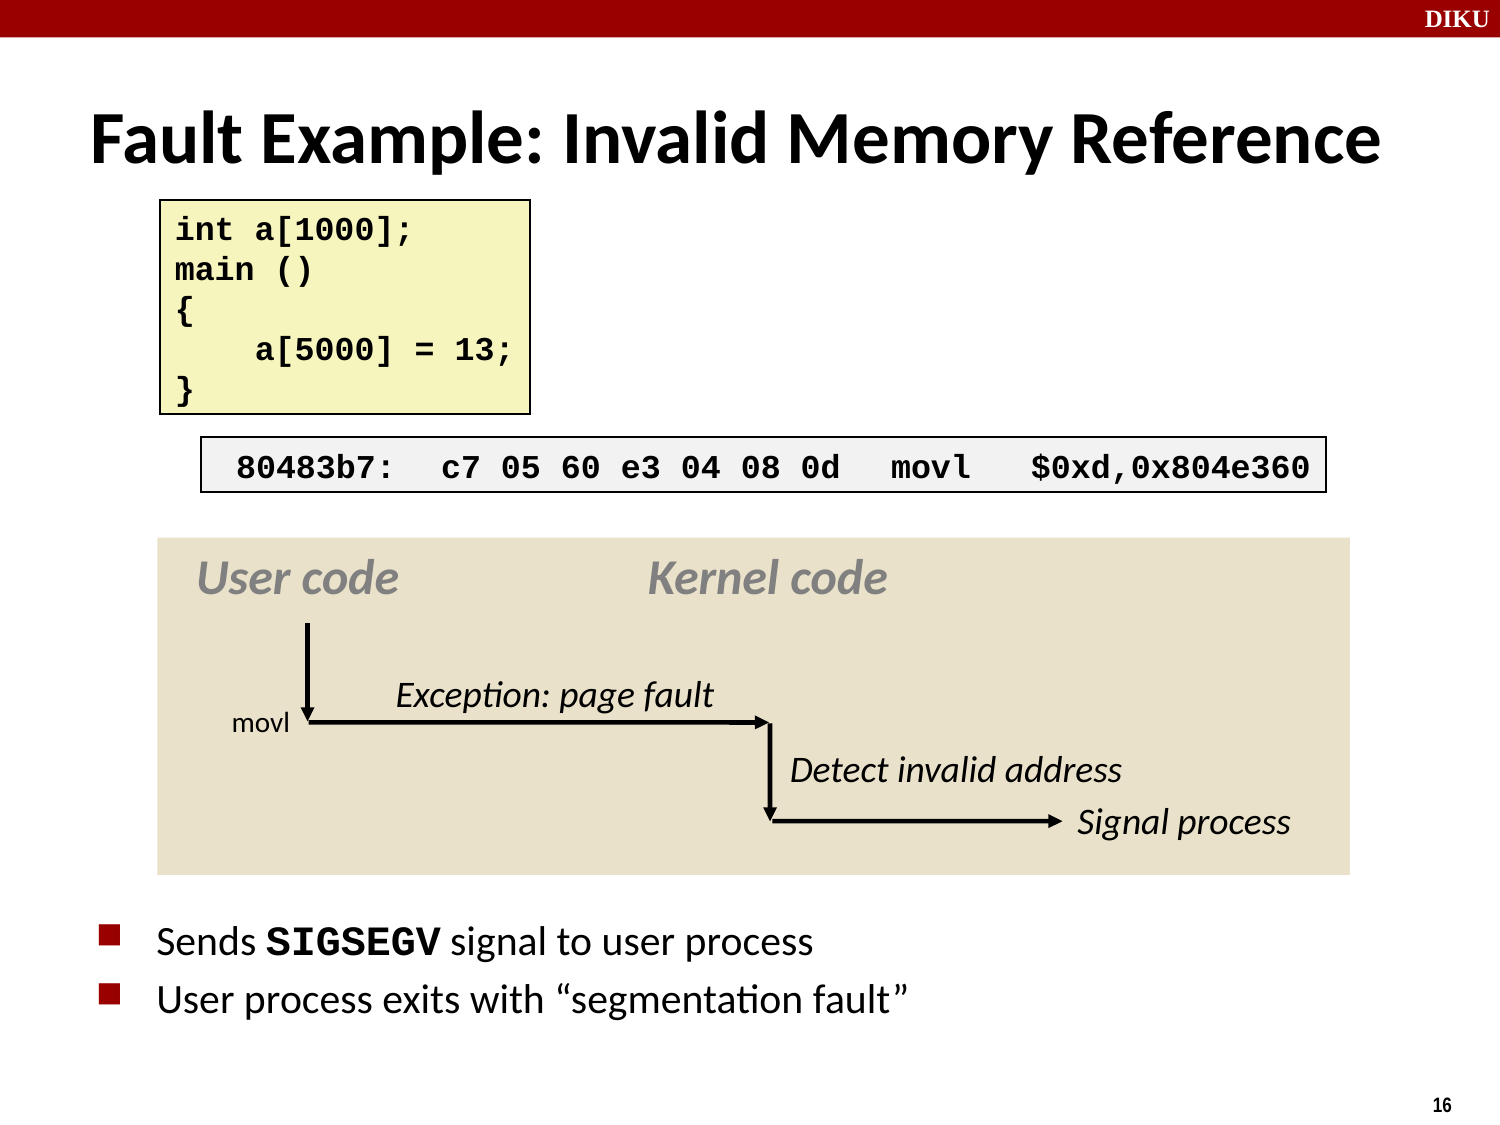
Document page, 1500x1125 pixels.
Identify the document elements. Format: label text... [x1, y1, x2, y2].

text_box 80483b7: c7 05 60 e3 04 08 0d movl $0xd,0x804e360 [201, 437, 1326, 493]
text_box User code [181, 537, 415, 613]
text_box Detect invalid address [774, 737, 1150, 798]
text_box Exception: page fault [380, 662, 730, 723]
text_box Kernel code [633, 537, 904, 613]
text_box [157, 537, 1350, 875]
list Sends SIGSEGV signal to user process User process exits with “segmentation fault” [84, 906, 1185, 1050]
text_box Signal process [1062, 789, 1325, 850]
text_box int a[1000]; main () { a[5000] = 13; } [159, 199, 530, 415]
title Fault Example: Invalid Memory Reference [75, 87, 1500, 179]
text_box movl [216, 695, 306, 746]
